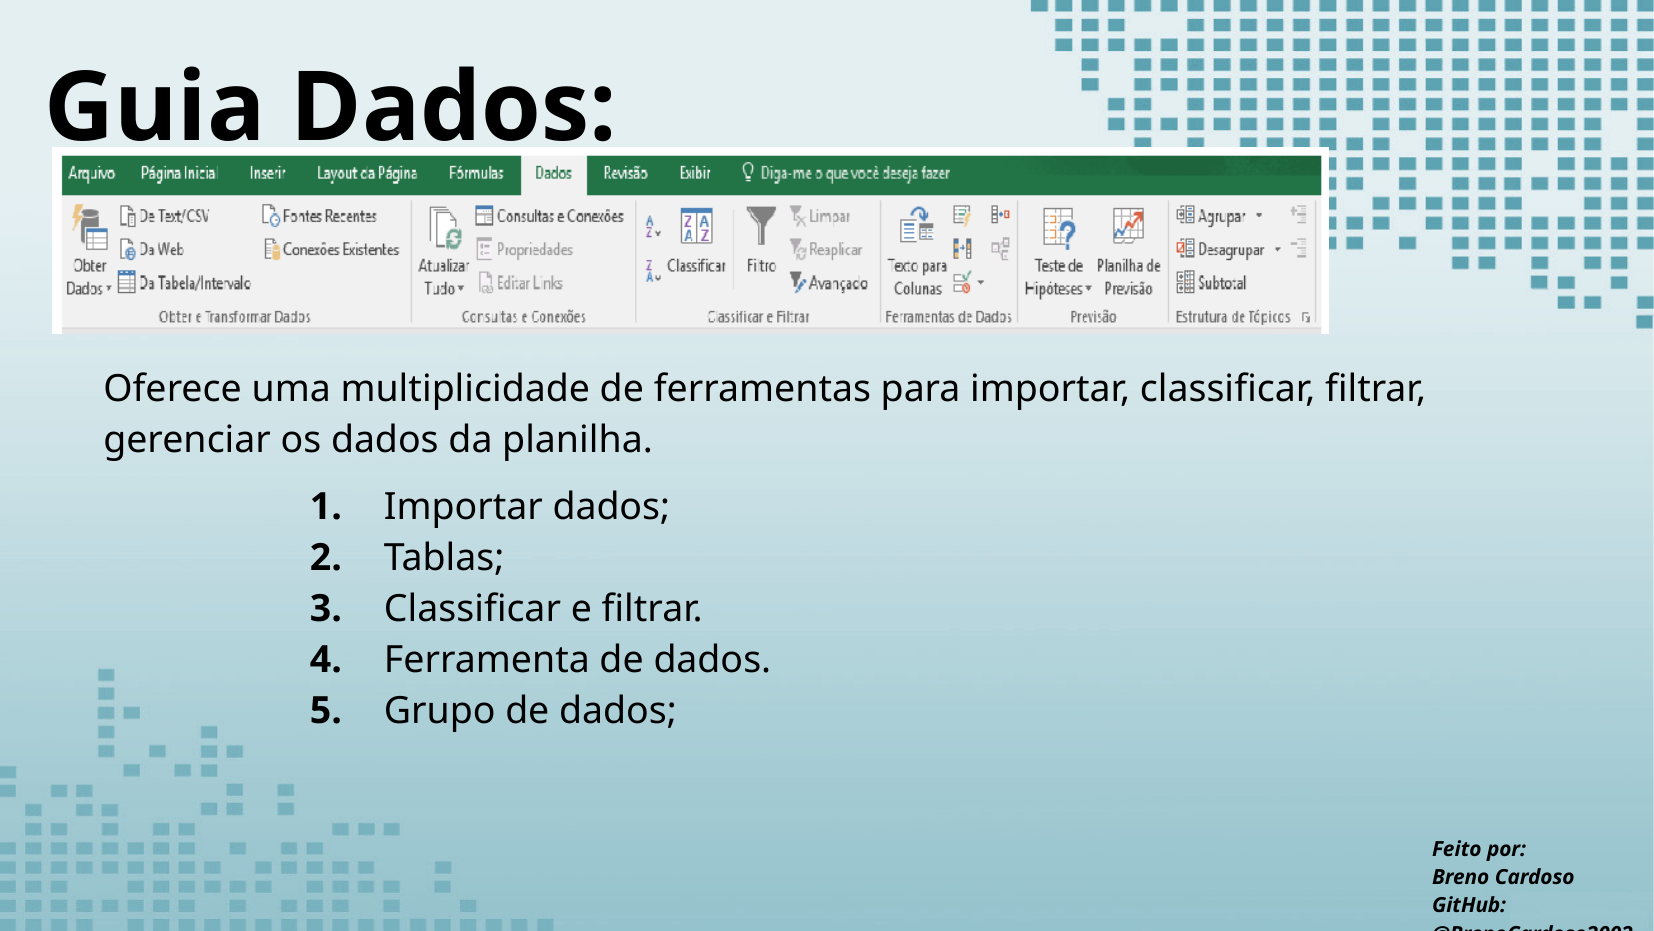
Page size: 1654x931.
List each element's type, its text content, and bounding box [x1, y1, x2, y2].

text_box Oferece uma multiplicidade de ferramentas para importar, classificar, filtrar, gerenciar os dados da planilha. [88, 354, 1447, 473]
text_box Feito por: Breno Cardoso GitHub: @BrenoCardoso2002 [1417, 826, 1654, 931]
picture [0, 0, 1654, 931]
text_box 1. Importar dados; 2. Tablas; 3. Classificar e filtrar. 4. Ferramenta de dados. 5. Grupo de dados; [295, 473, 1359, 827]
text_box Guia Dados: [29, 29, 916, 178]
